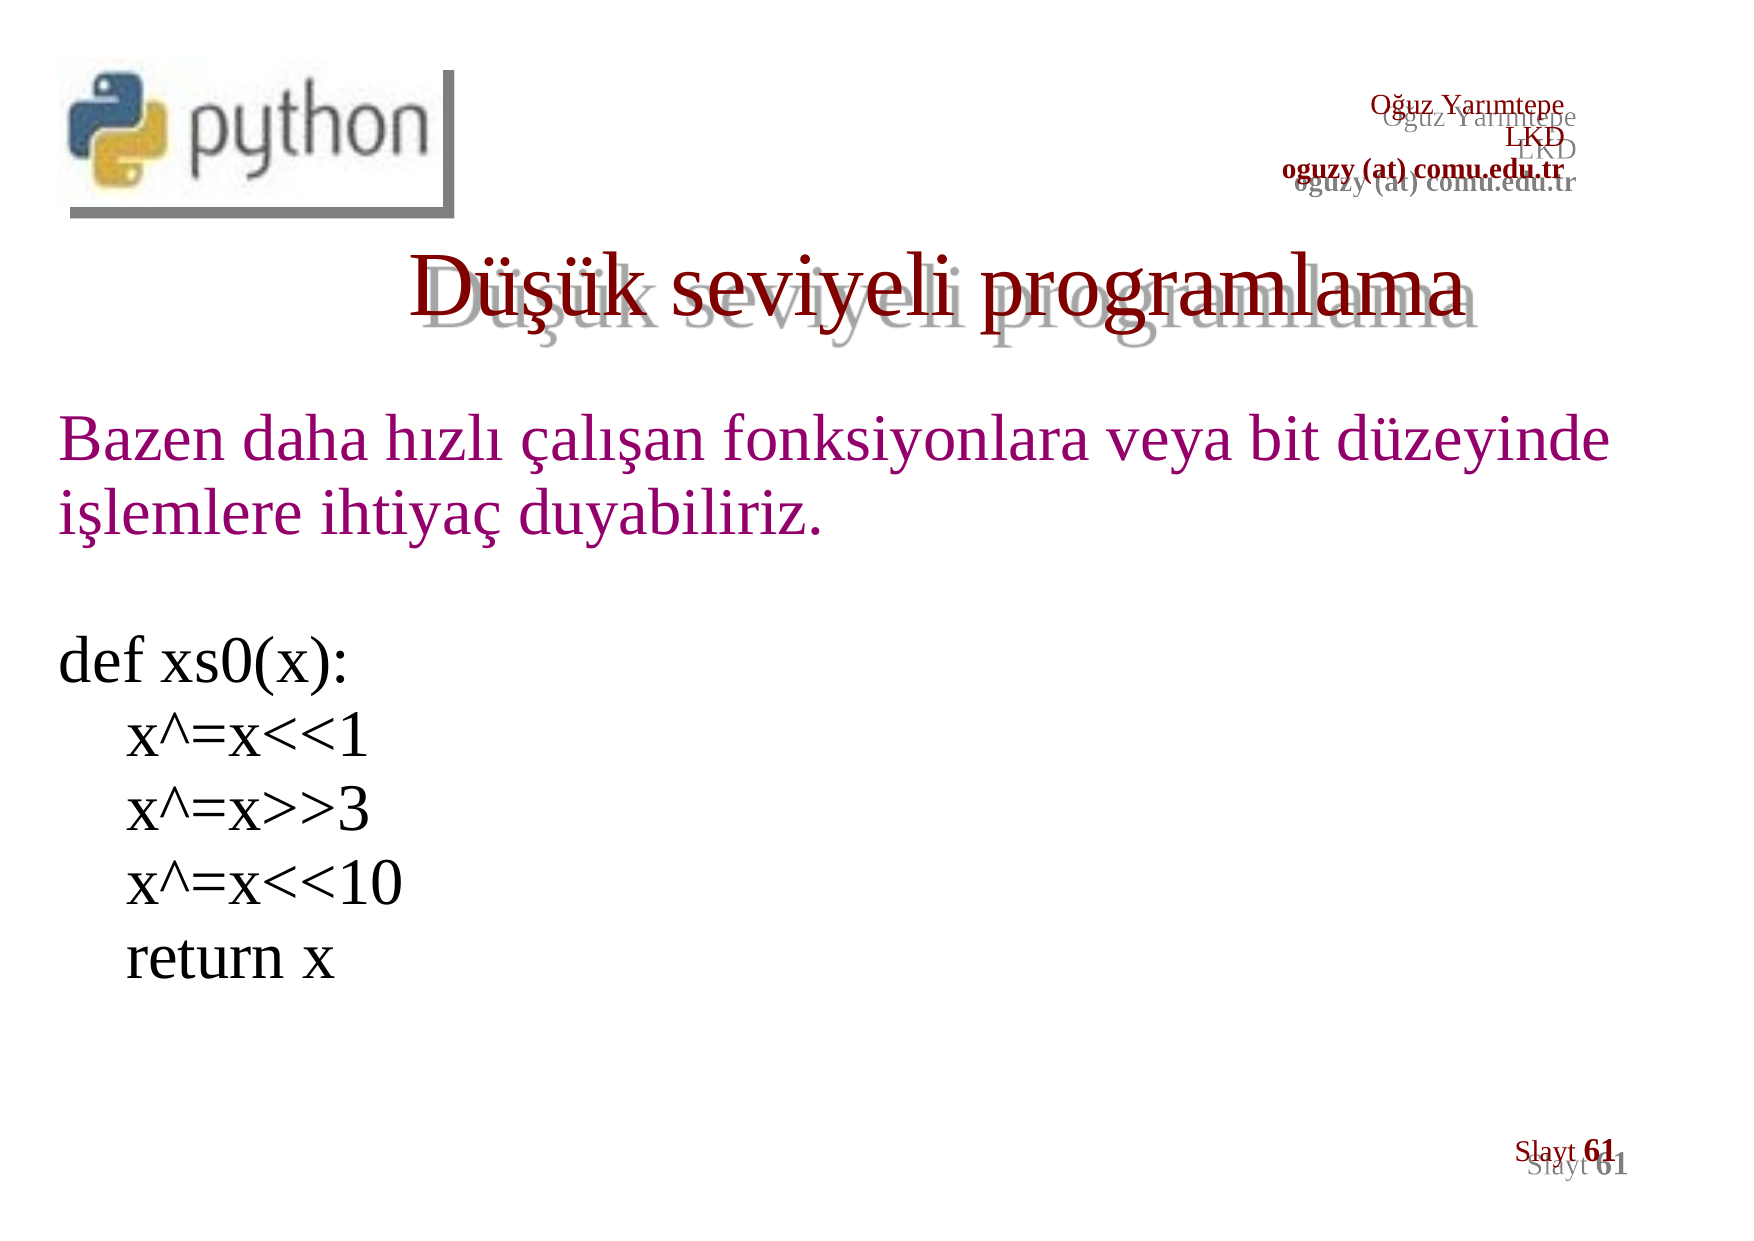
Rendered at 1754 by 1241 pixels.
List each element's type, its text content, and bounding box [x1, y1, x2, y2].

subtitle Bazen daha hızlı çalışan fonksiyonlara veya bit düzeyinde işlemlere ihtiyaç duyabiliriz. def xs0(x): x^=x<<1 x^=x>>3 x^=x<<10 return x [59, 360, 1695, 1034]
title Düşük seviyeli programlama [194, 214, 1684, 355]
picture [59, 58, 443, 207]
